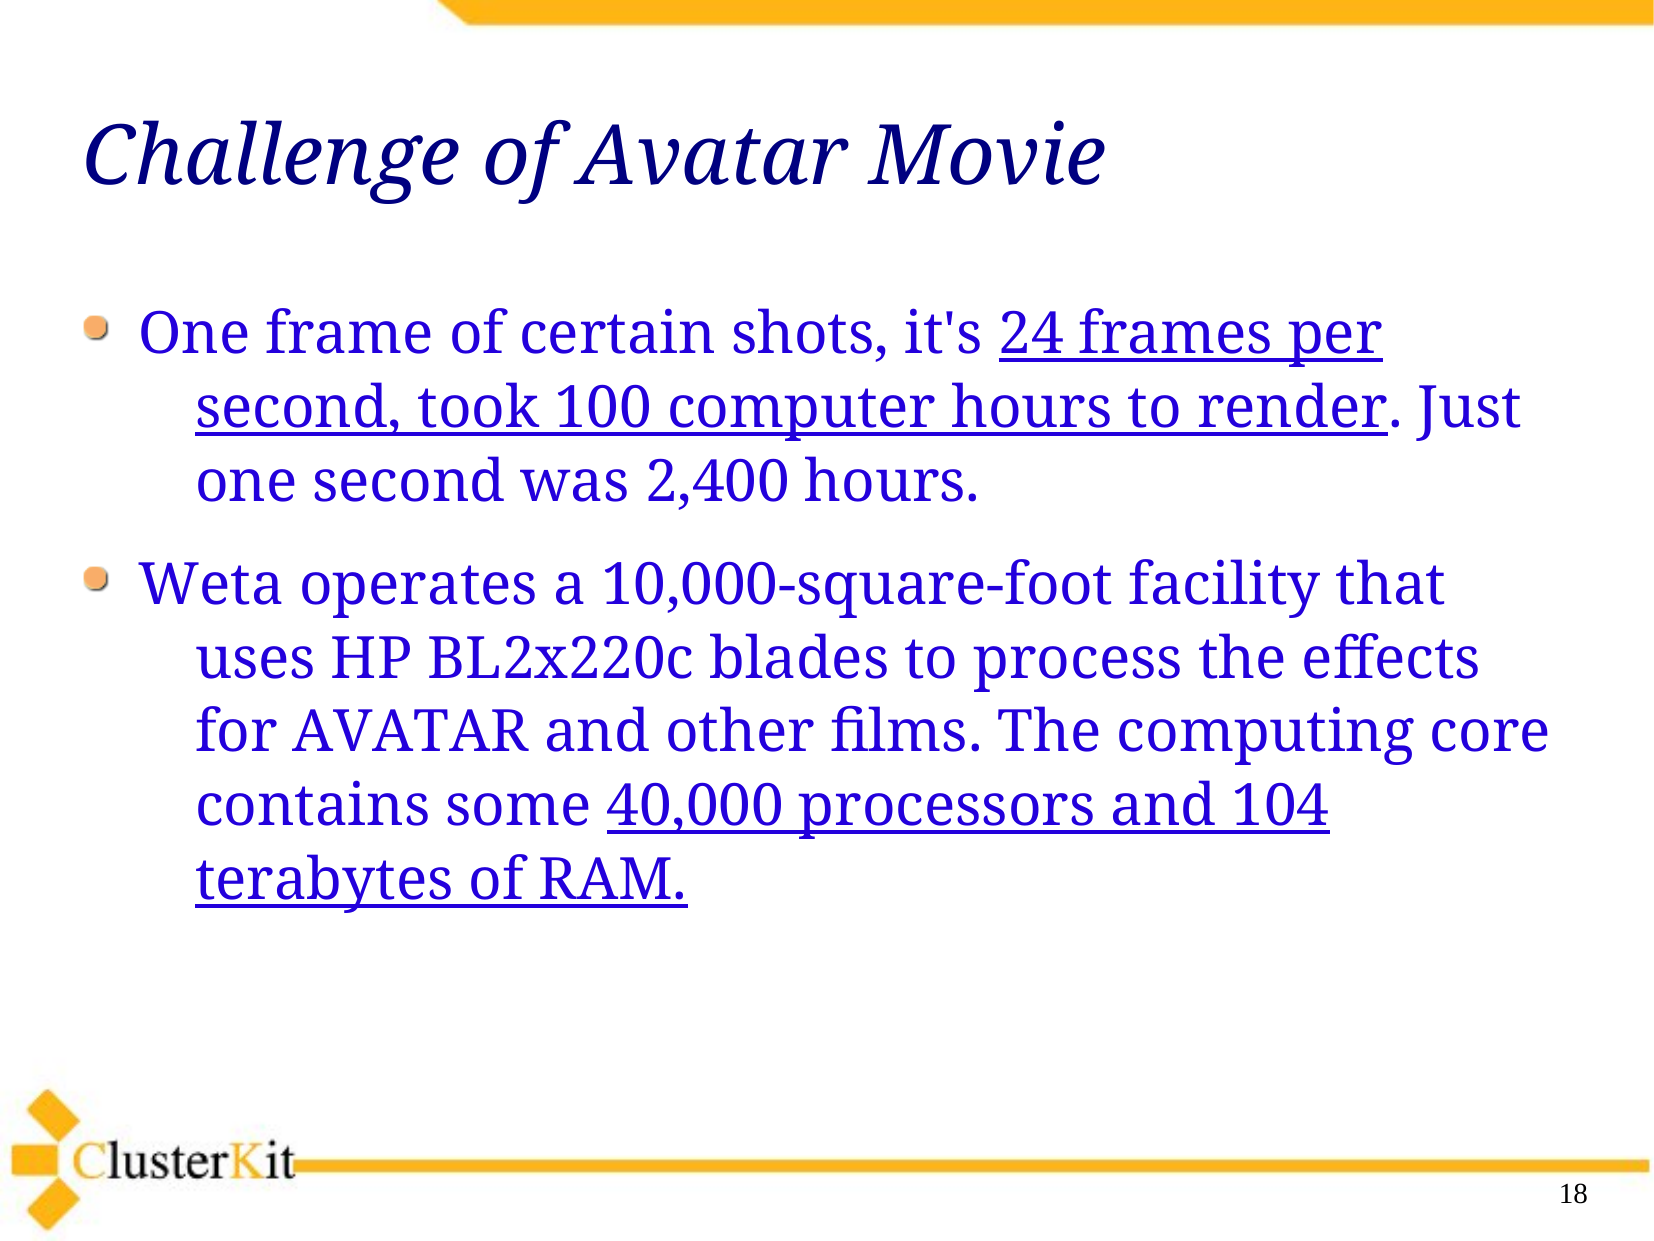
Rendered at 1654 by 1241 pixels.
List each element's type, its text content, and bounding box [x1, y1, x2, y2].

list One frame of certain shots, it's 24 frames per second, took 100 computer hours to render. Just one second was 2,400 hours. Weta operates a 10,000-square-foot facility that uses HP BL2x220c blades to process the effects for AVATAR and other films. The computing core contains some 40,000 processors and 104 terabytes of RAM. [82, 290, 1571, 1109]
title Challenge of Avatar Movie [82, 56, 1571, 249]
picture [0, 0, 1654, 1241]
